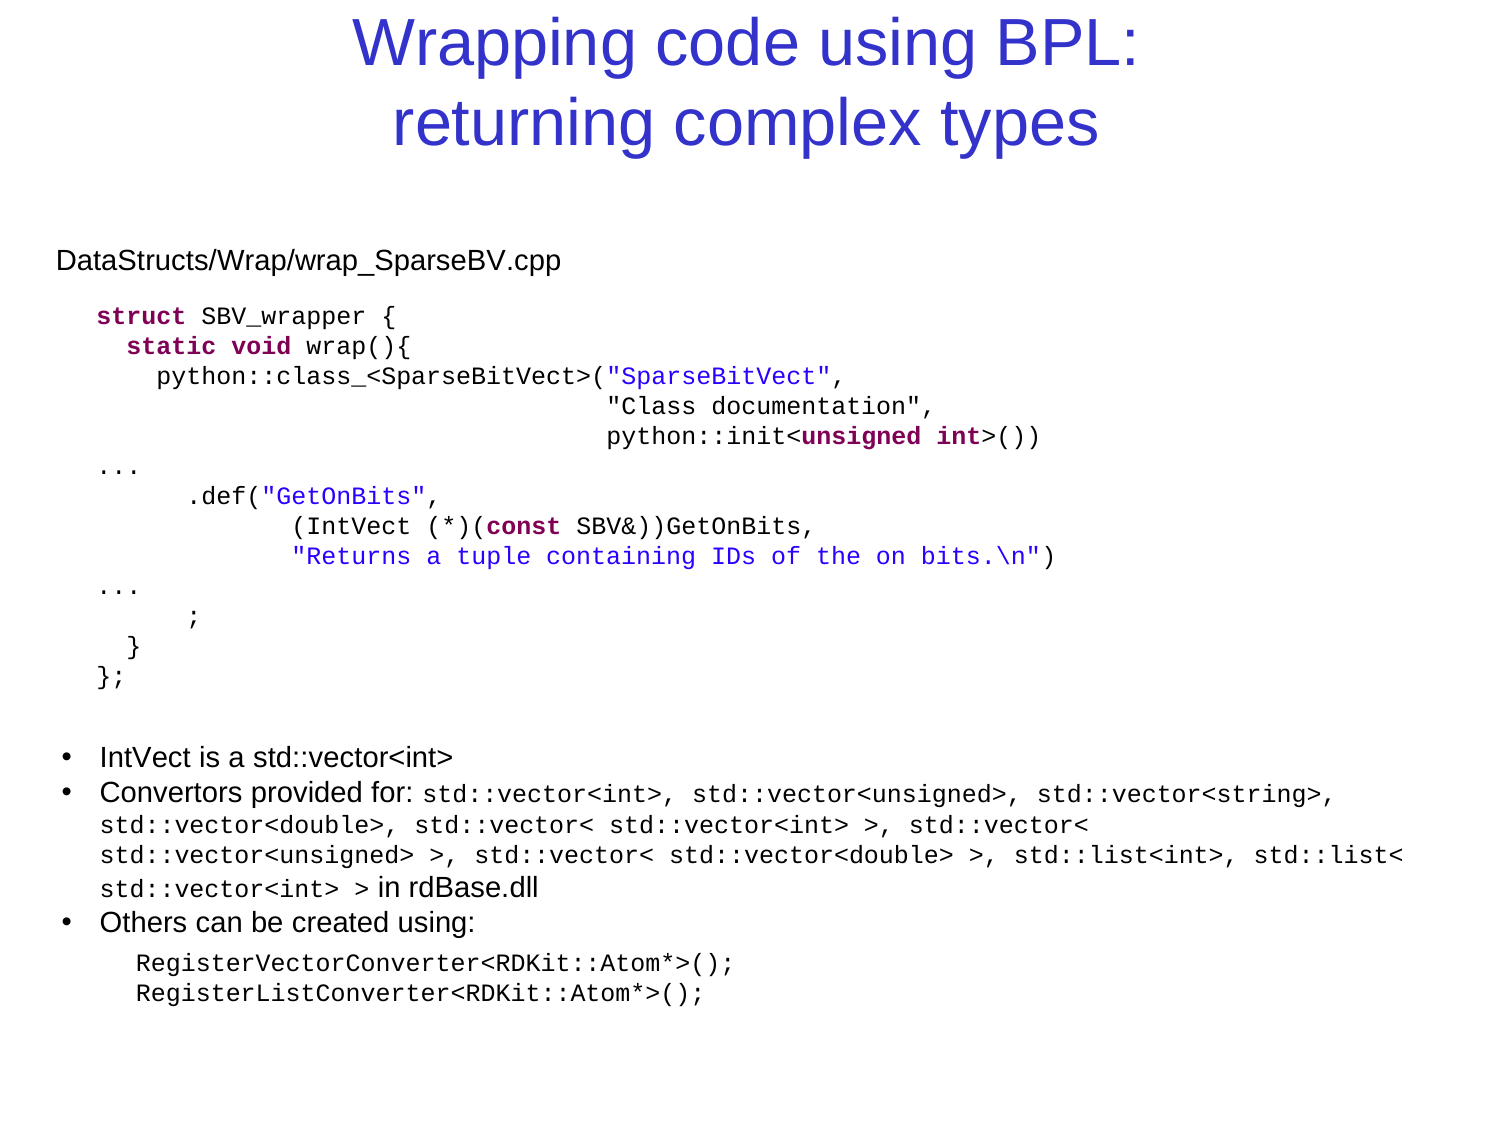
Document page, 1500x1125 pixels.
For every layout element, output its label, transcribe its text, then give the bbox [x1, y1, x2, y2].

text_box IntVect is a std::vector<int> Convertors provided for: std::vector<int>, std::vector<unsigned>, std::vector<string>, std::vector<double>, std::vector< std::vector<int> >, std::vector< std::vector<unsigned> >, std::vector< std::vector<double> >, std::list<int>, std::list< std::vector<int> > in rdBase.dll Others can be created using: [46, 730, 1434, 947]
text_box DataStructs/Wrap/wrap_SparseBV.cpp [41, 233, 578, 284]
text_box RegisterVectorConverter<RDKit::Atom*>(); RegisterListConverter<RDKit::Atom*>(); [121, 938, 751, 1015]
text_box struct SBV_wrapper { static void wrap(){ python::class_<SparseBitVect>("SparseBitVect", "Class documentation", python::init<unsigned int>()) ... .def("GetOnBits", (IntVect (*)(const SBV&))GetOnBits, "Returns a tuple containing IDs of the on bits.\n") ... ; } }; [81, 292, 1445, 697]
title Wrapping code using BPL: returning complex types [77, 0, 1416, 167]
